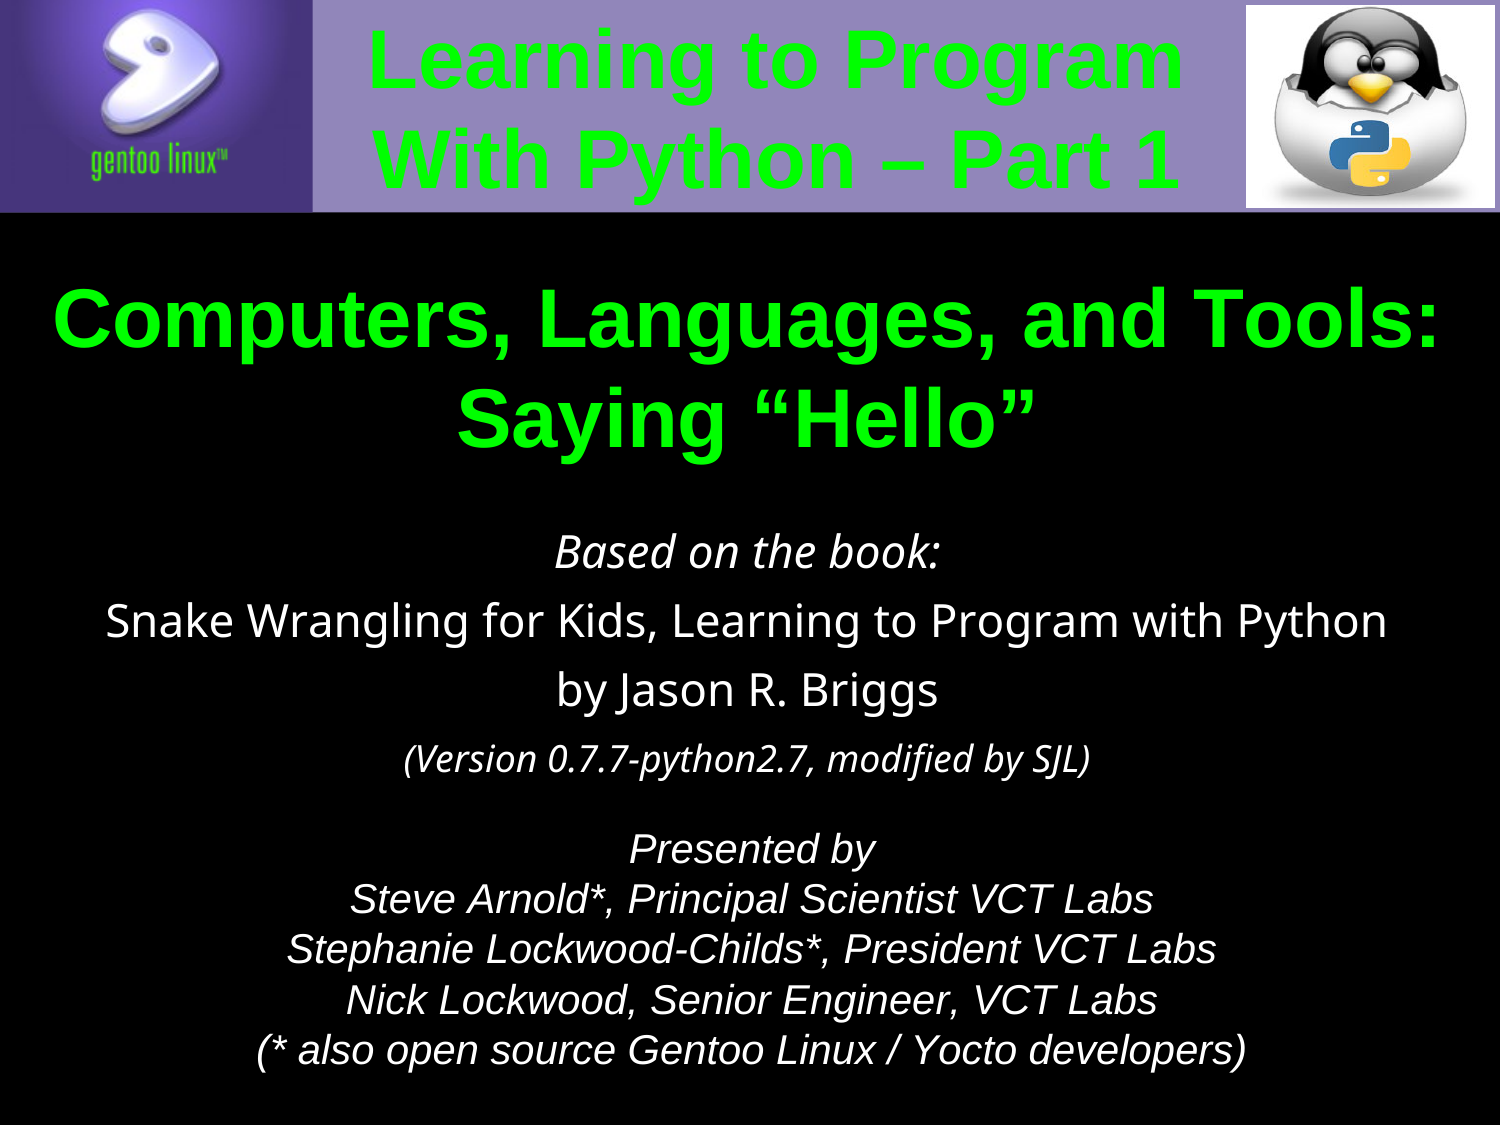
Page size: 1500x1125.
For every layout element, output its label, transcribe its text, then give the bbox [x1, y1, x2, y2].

text_box Presented by Steve Arnold*, Principal Scientist VCT Labs Stephanie Lockwood-Childs*, President VCT Labs Nick Lockwood, Senior Engineer, VCT Labs (* also open source Gentoo Linux / Yocto developers) [27, 822, 1478, 1081]
title Learning to Program With Python – Part 1 [319, 2, 1235, 211]
picture [1246, 5, 1495, 208]
picture [0, 0, 302, 184]
subtitle Based on the book: Snake Wrangling for Kids, Learning to Program with Python by Jason R. Briggs (Version 0.7.7-python2.7, modified by SJL) [25, 514, 1470, 789]
title Computers, Languages, and Tools: Saying “Hello” [26, 241, 1469, 490]
